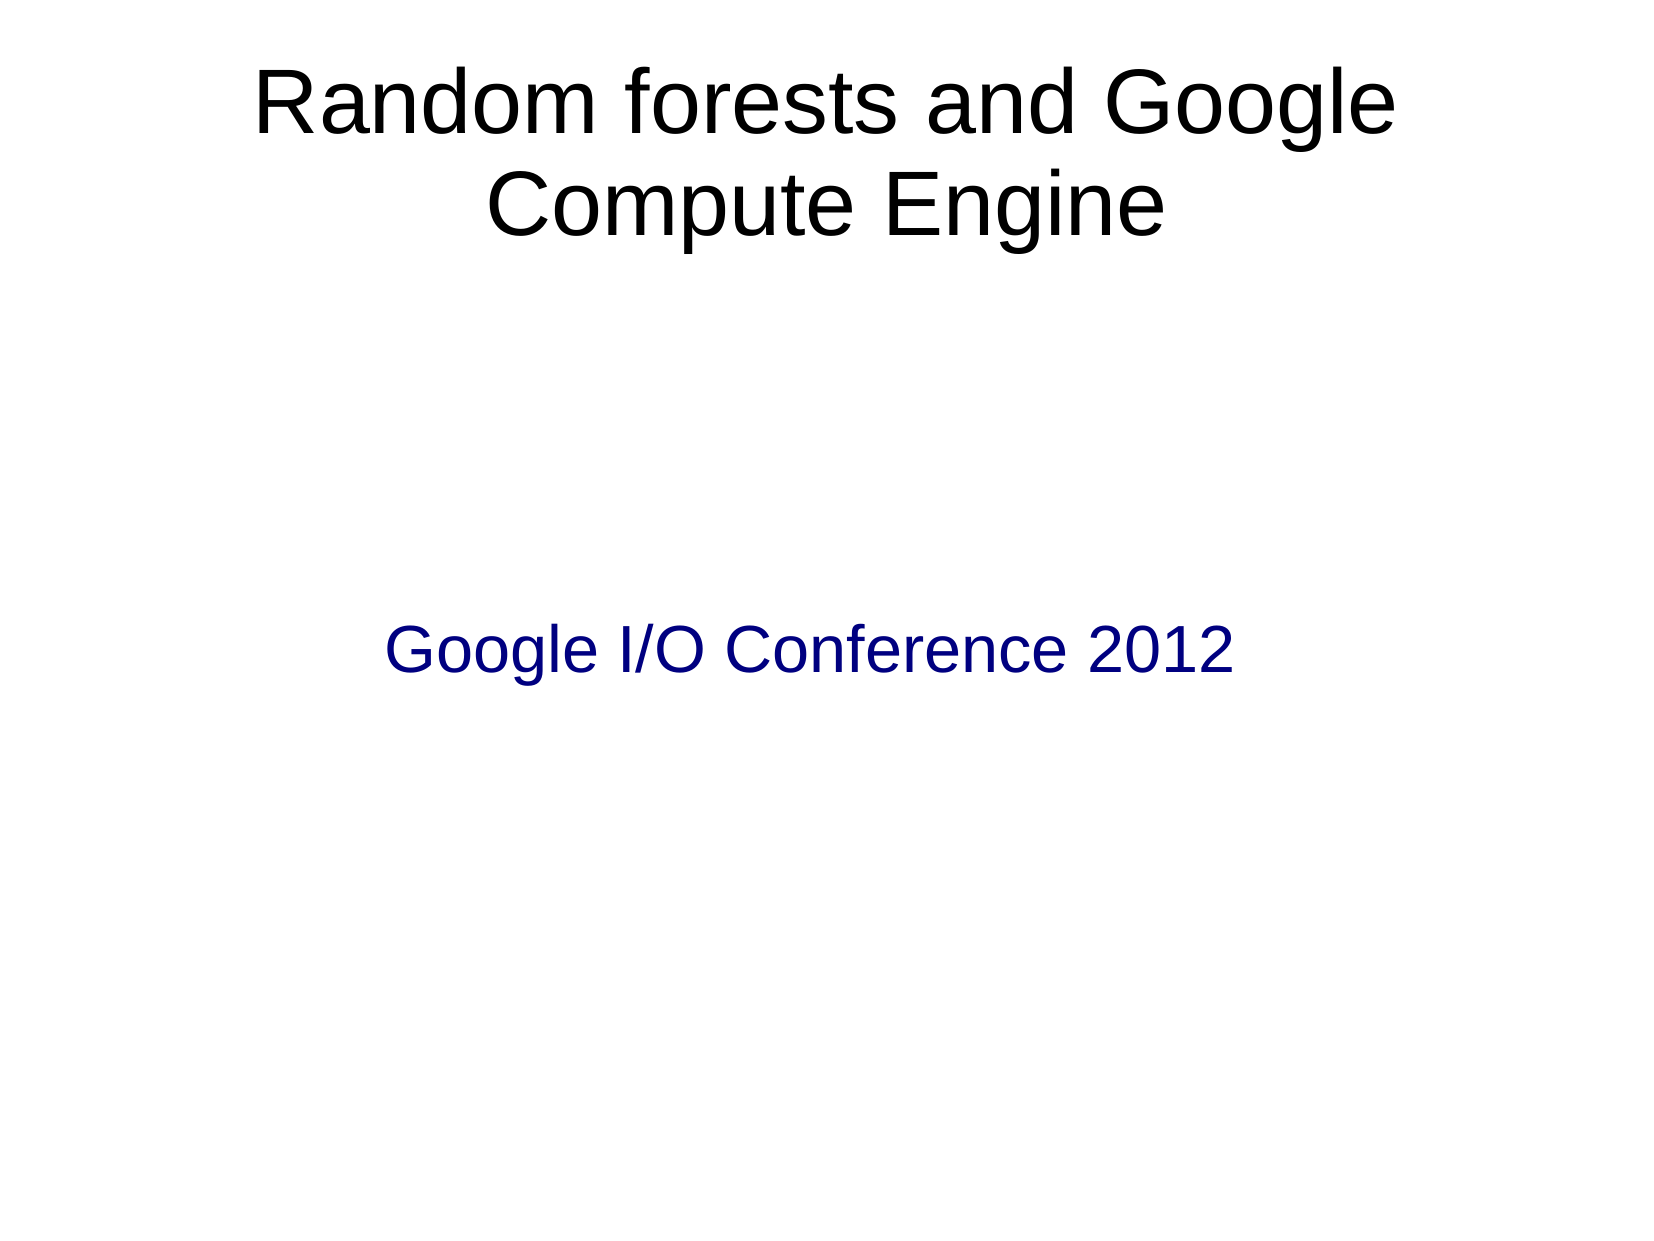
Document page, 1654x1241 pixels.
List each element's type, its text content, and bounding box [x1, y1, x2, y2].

title Random forests and Google Compute Engine [82, 49, 1571, 257]
subtitle Google I/O Conference 2012 [82, 290, 1538, 1010]
